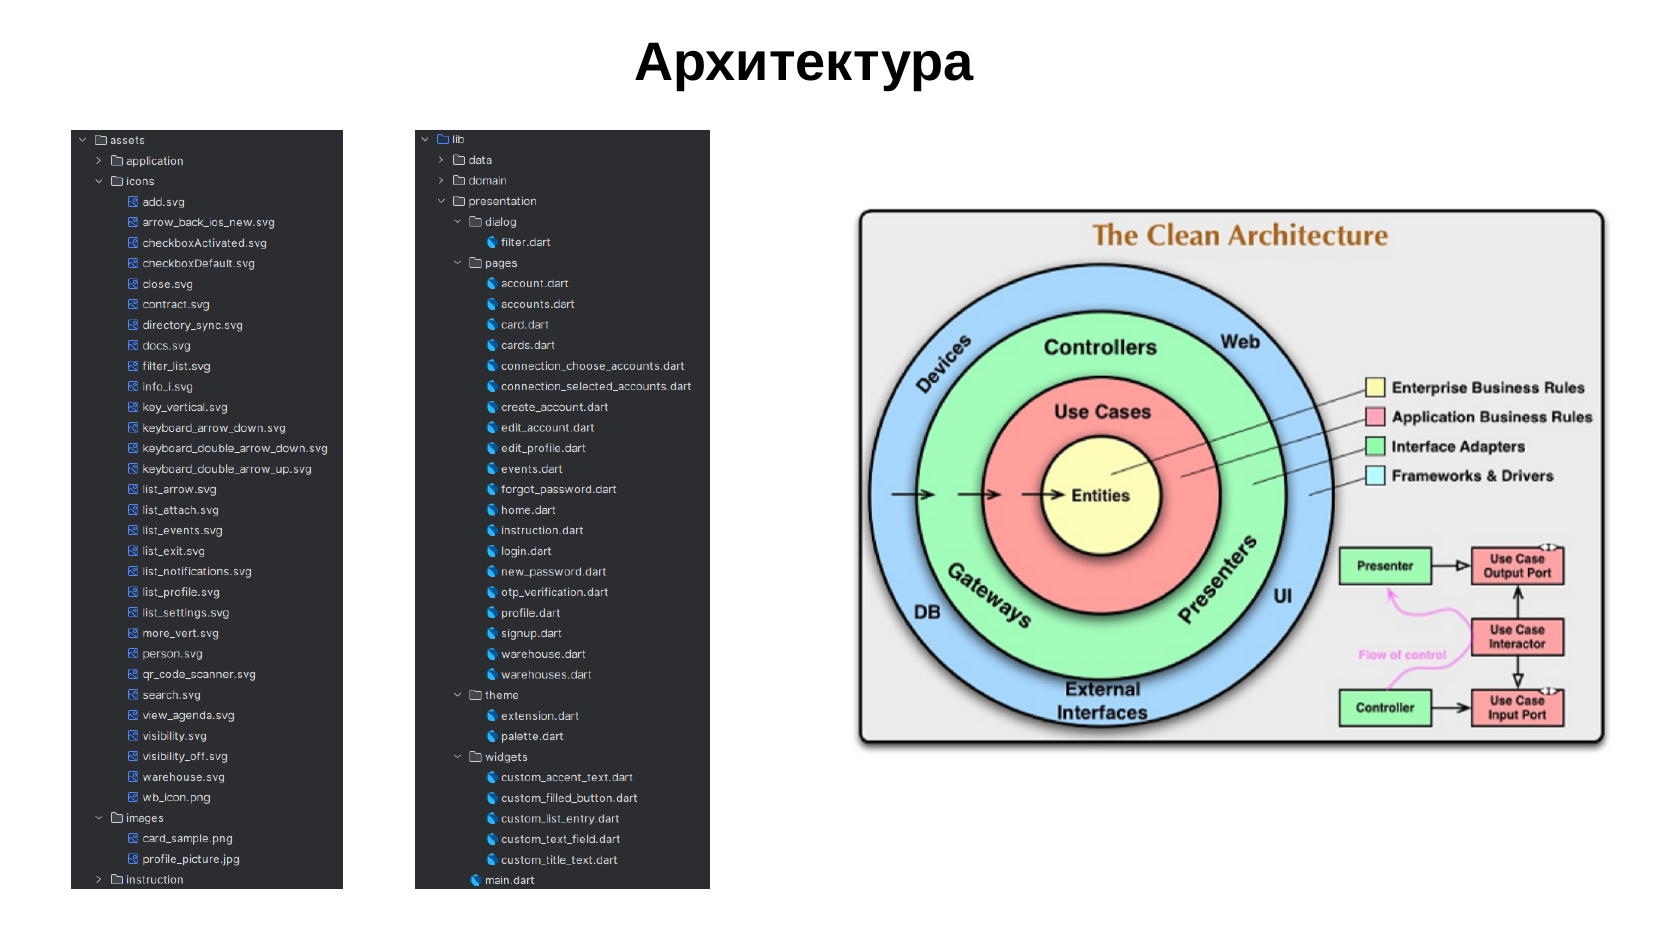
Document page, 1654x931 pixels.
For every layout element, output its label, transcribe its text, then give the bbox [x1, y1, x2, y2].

picture [838, 185, 1629, 769]
picture [71, 130, 343, 889]
picture [415, 130, 710, 889]
text_box Архитектура [619, 23, 990, 100]
